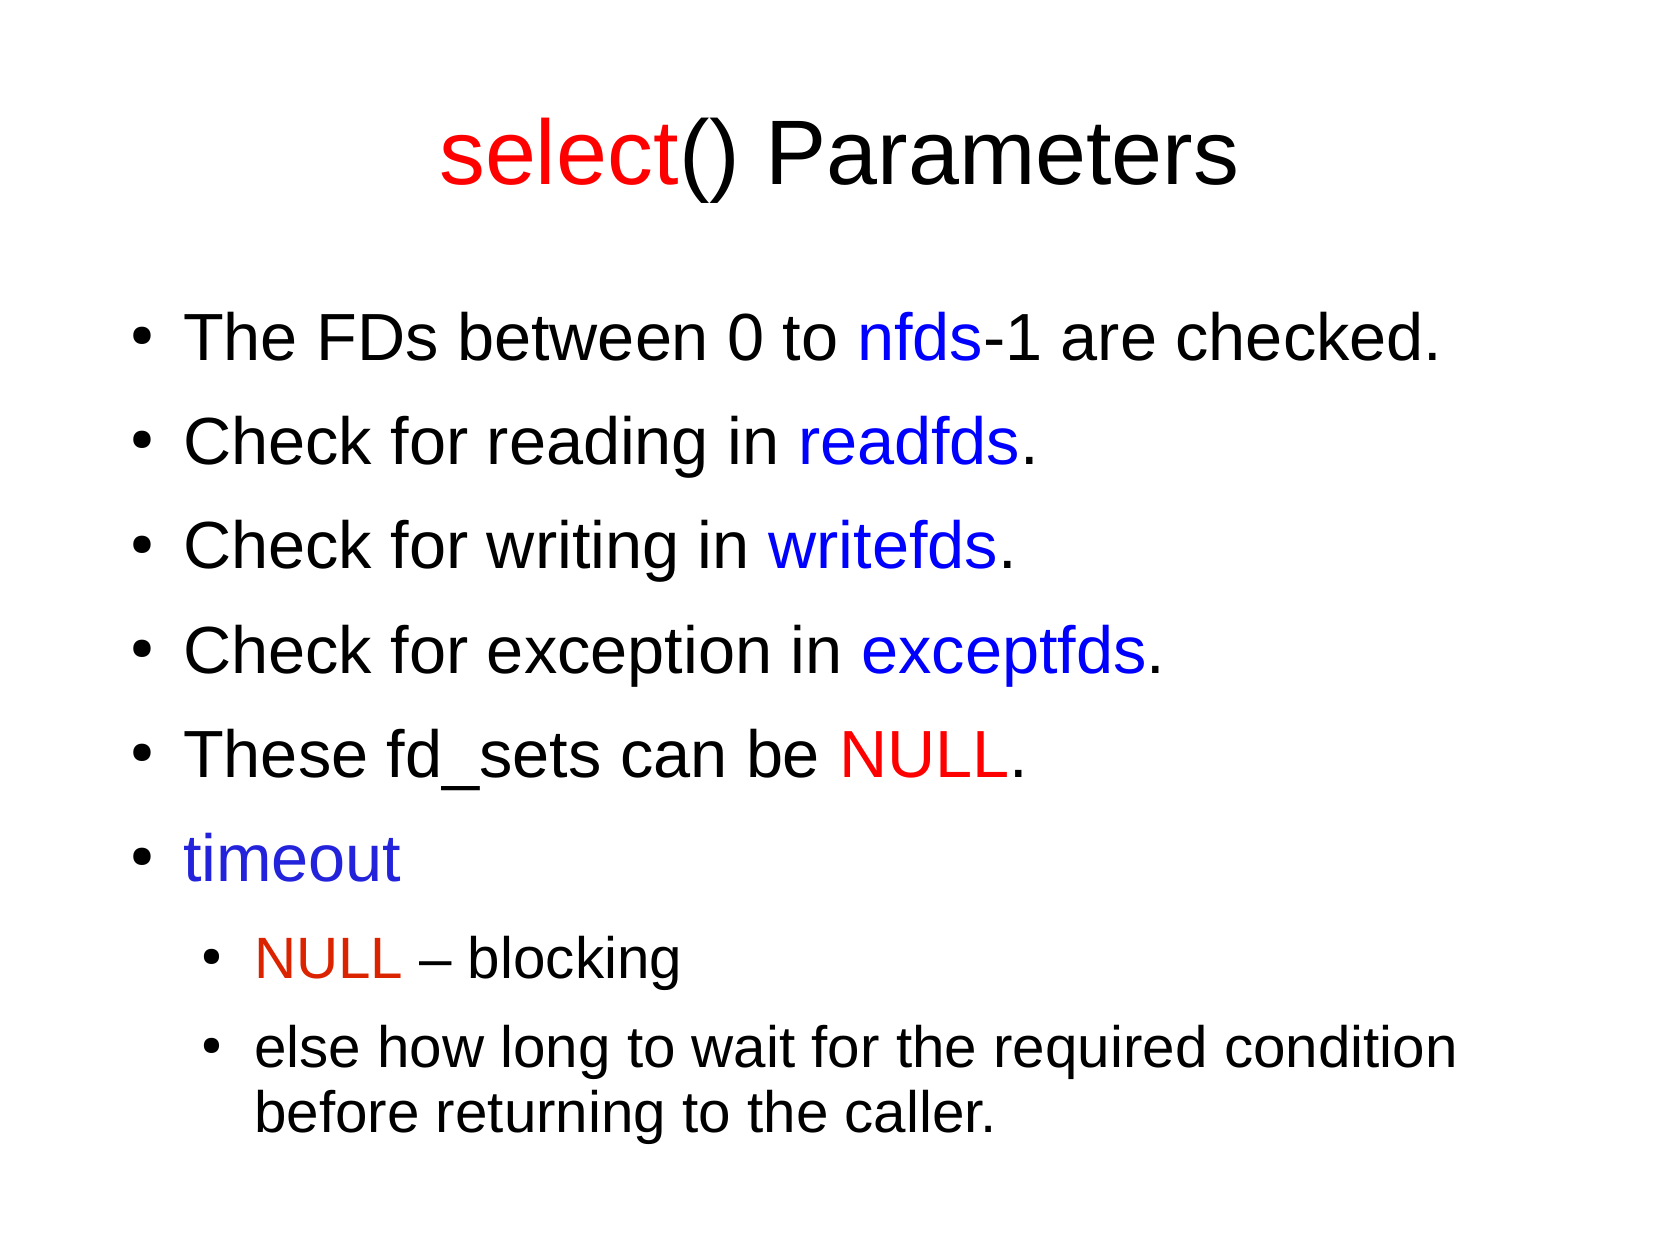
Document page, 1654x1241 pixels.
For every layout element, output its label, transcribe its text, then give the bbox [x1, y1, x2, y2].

list The FDs between 0 to nfds-1 are checked. Check for reading in readfds. Check for writing in writefds. Check for exception in exceptfds. These fd_sets can be NULL. timeout NULL – blocking else how long to wait for the required condition before returning to the caller. [112, 300, 1601, 1119]
title select() Parameters [82, 56, 1571, 250]
